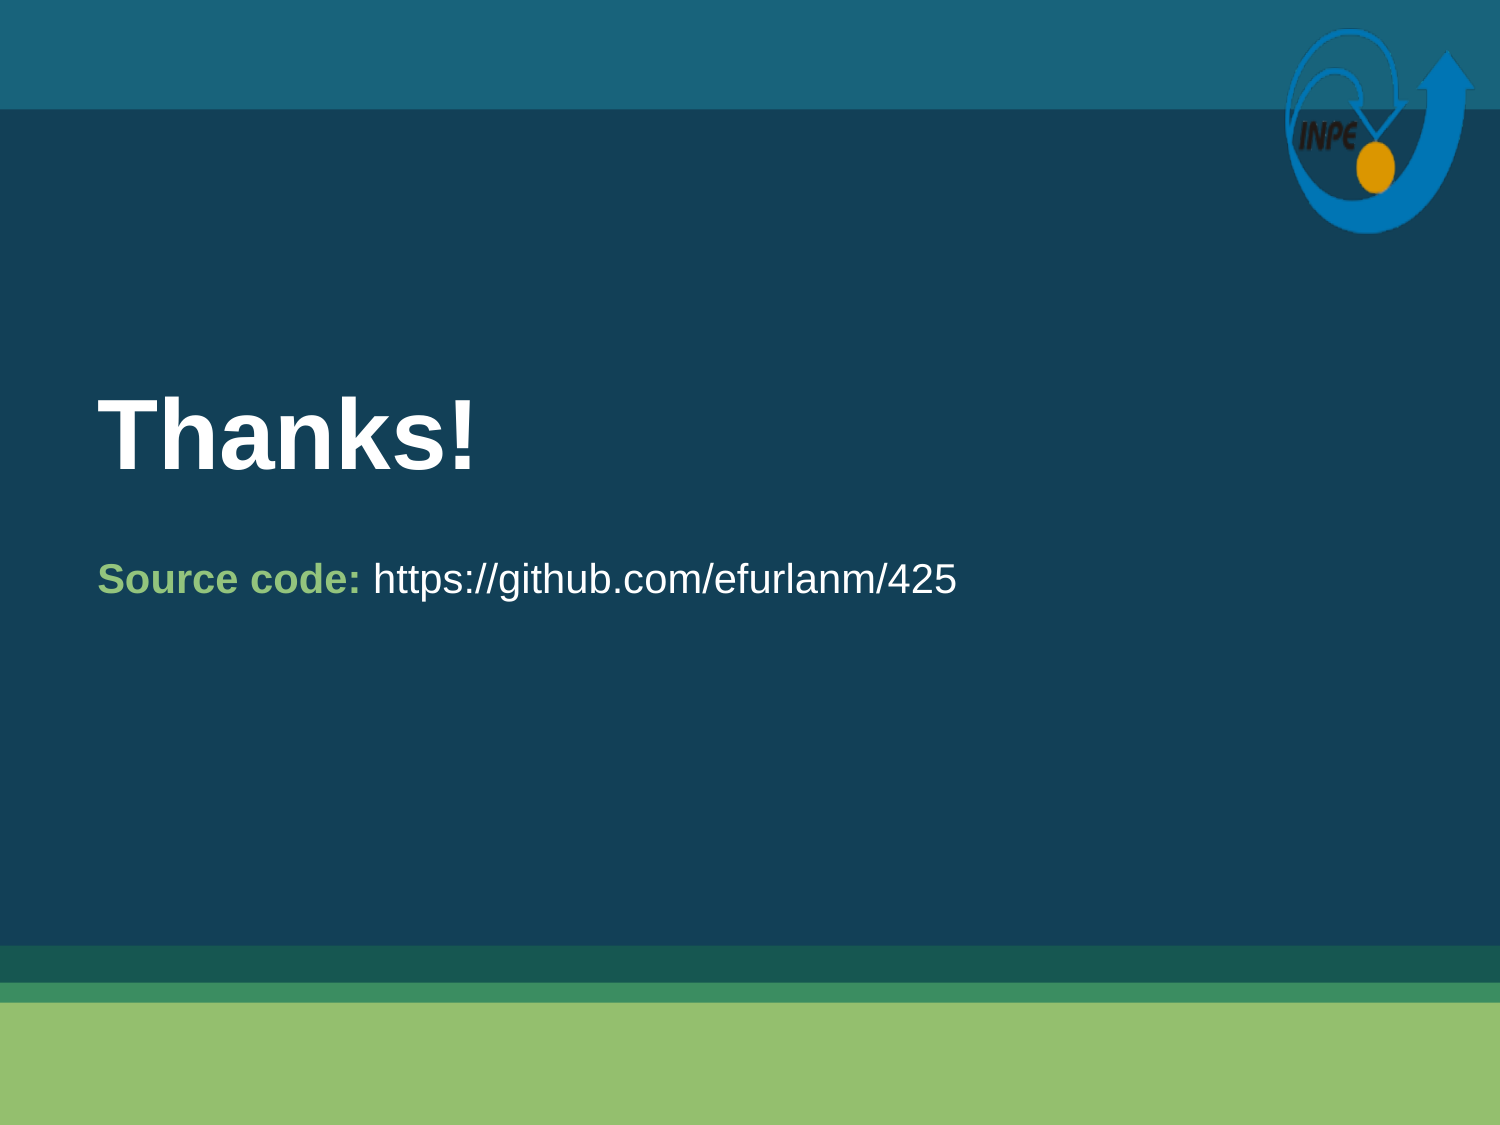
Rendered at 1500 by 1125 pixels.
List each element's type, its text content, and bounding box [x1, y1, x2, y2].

text_box Thanks! Source code: https://github.com/efurlanm/425 [82, 147, 1456, 944]
picture [1281, 23, 1482, 244]
